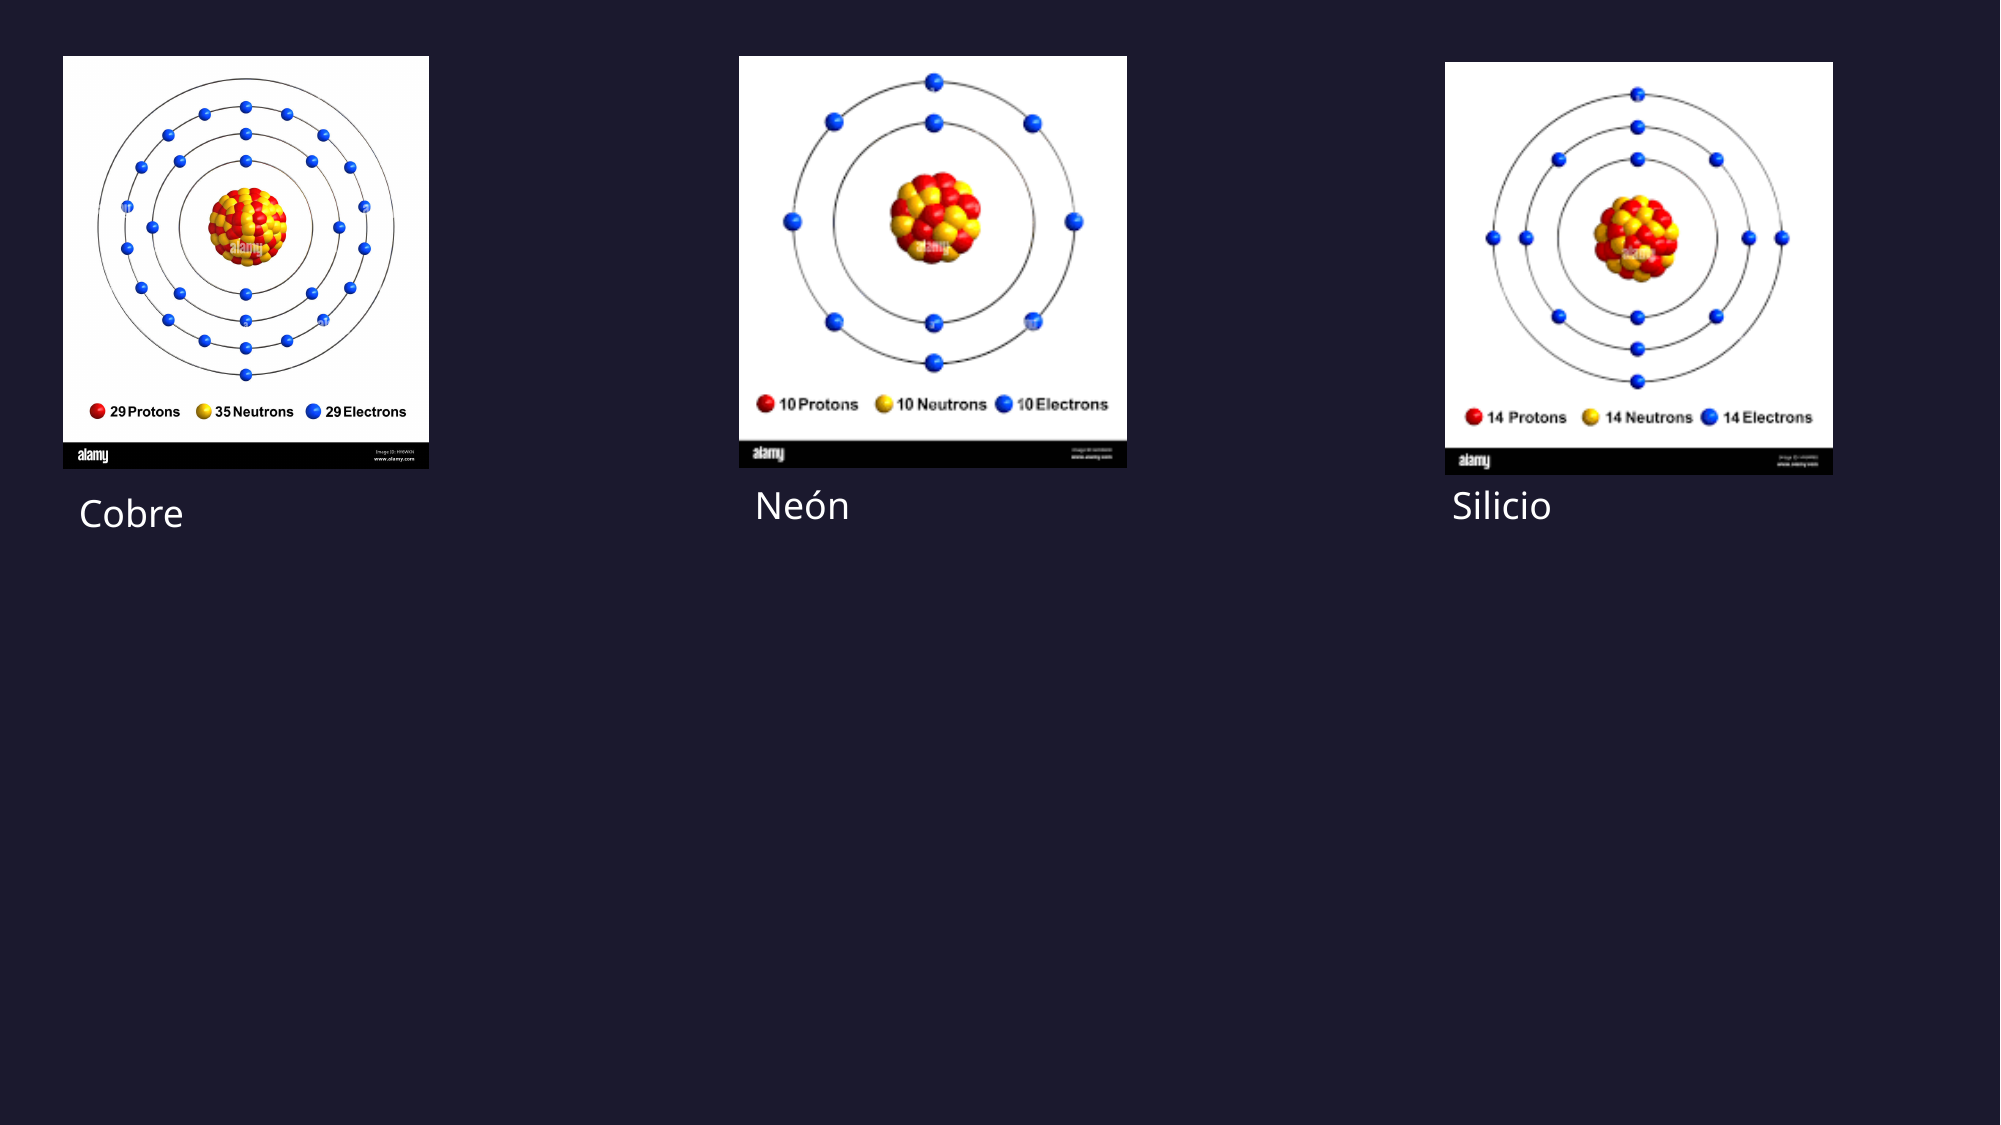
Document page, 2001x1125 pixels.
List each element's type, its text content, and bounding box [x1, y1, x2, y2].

text_box Silicio [1436, 474, 1660, 535]
picture [739, 56, 1127, 468]
picture [63, 57, 429, 470]
picture [1445, 62, 1833, 475]
text_box Neón [739, 474, 1039, 535]
text_box Cobre [63, 482, 363, 544]
